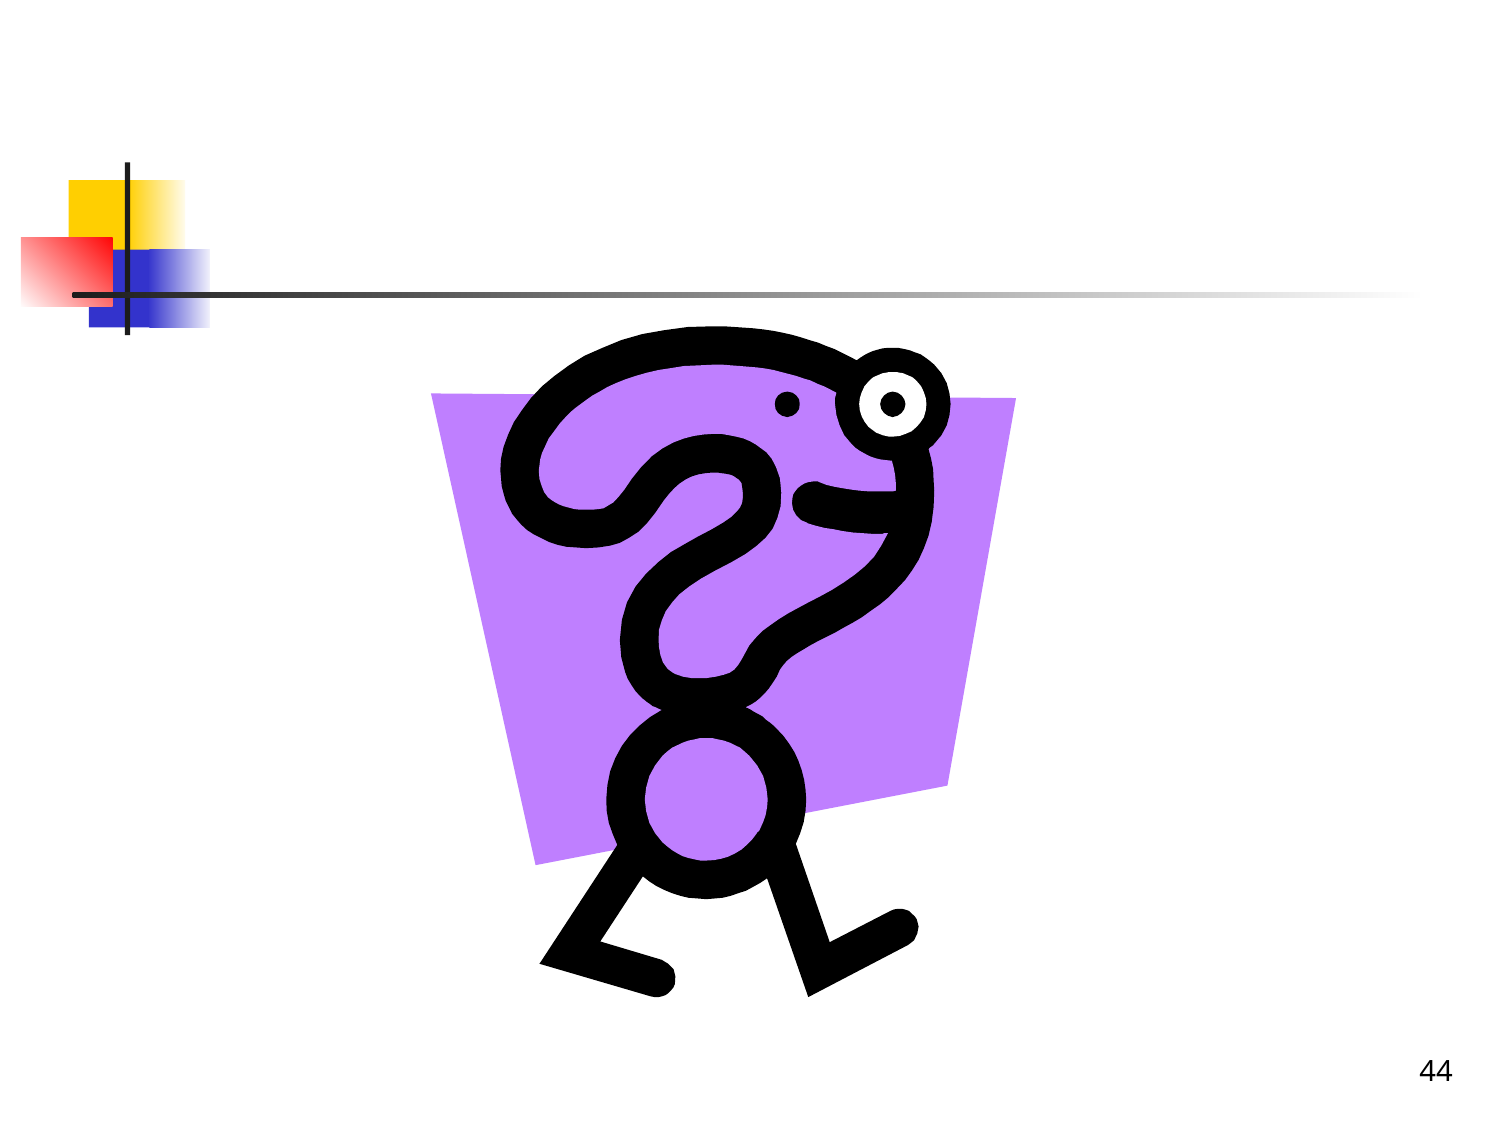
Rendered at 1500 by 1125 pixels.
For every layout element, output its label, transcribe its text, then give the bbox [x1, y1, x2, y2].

picture [430, 326, 1016, 1000]
slide_number <number> [1155, 1024, 1468, 1100]
